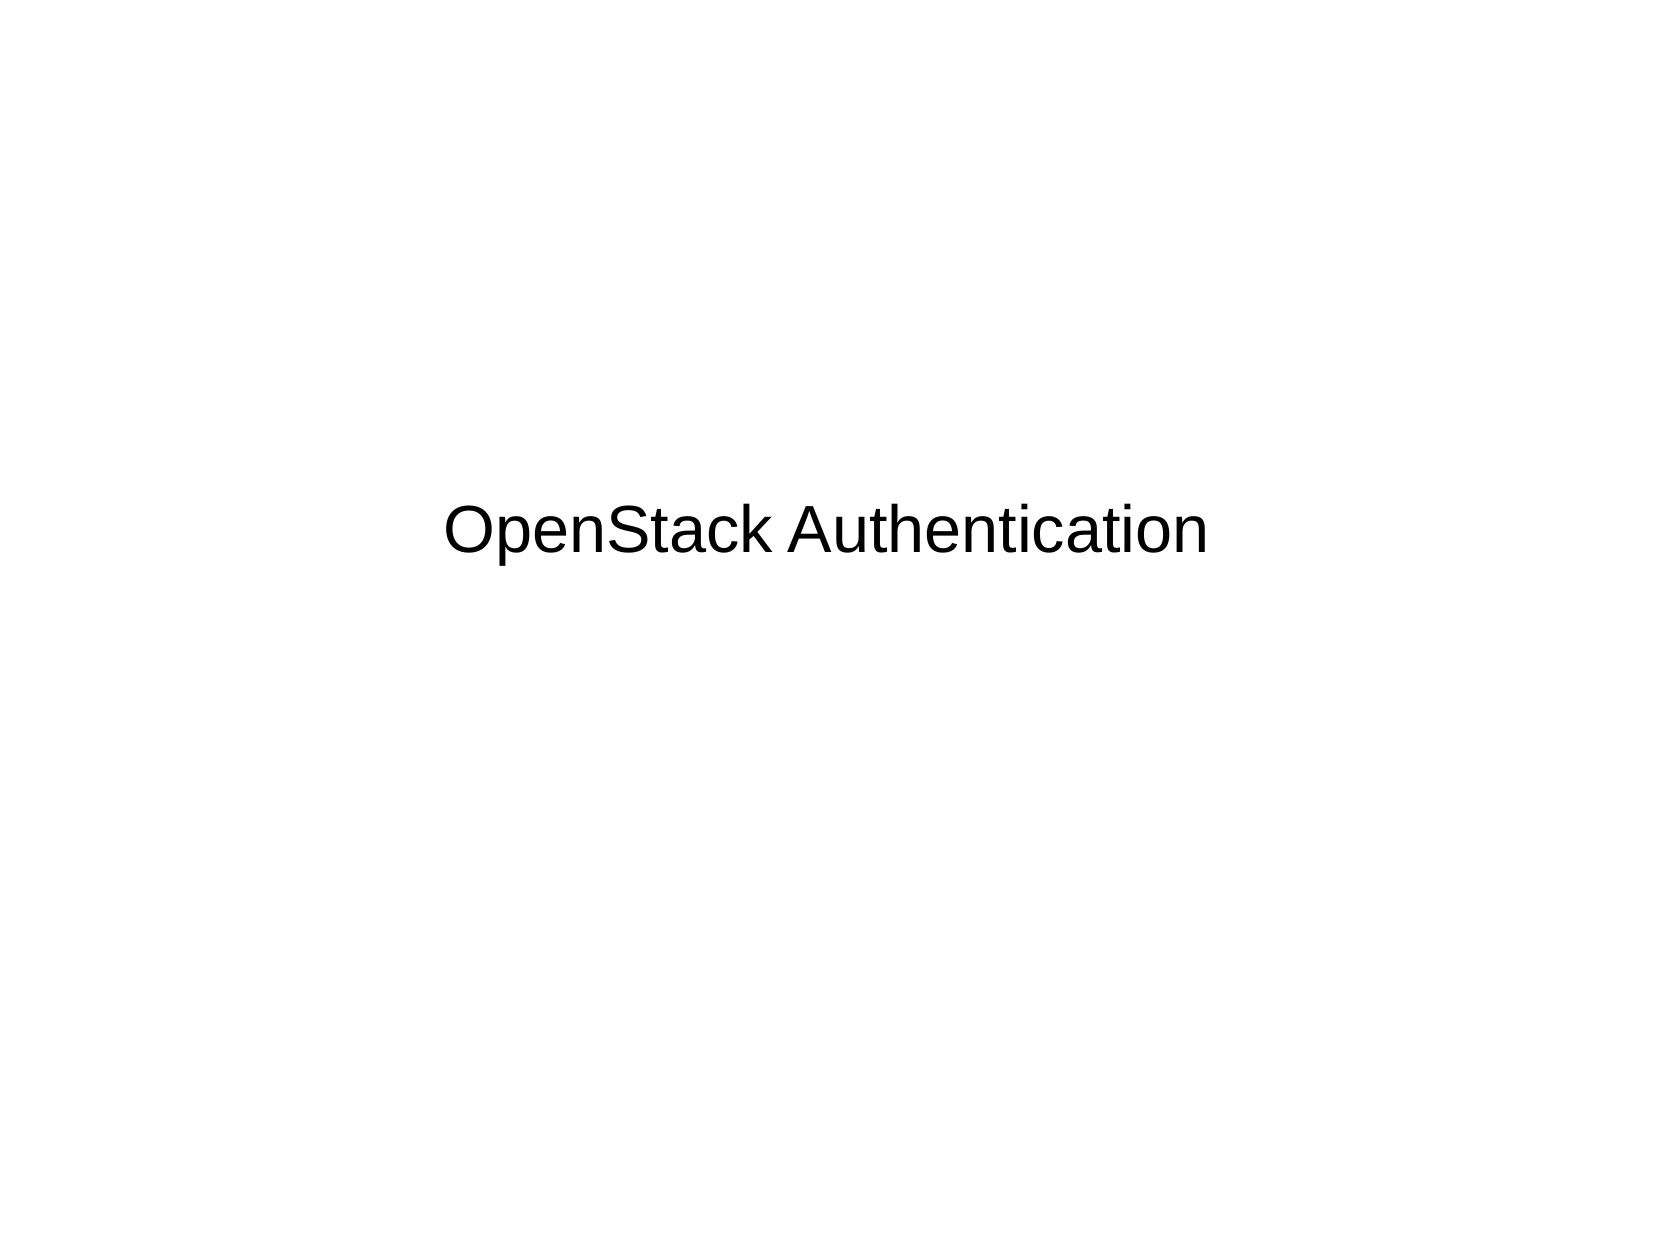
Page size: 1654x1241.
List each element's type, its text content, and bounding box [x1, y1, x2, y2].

subtitle OpenStack Authentication [82, 49, 1571, 1010]
